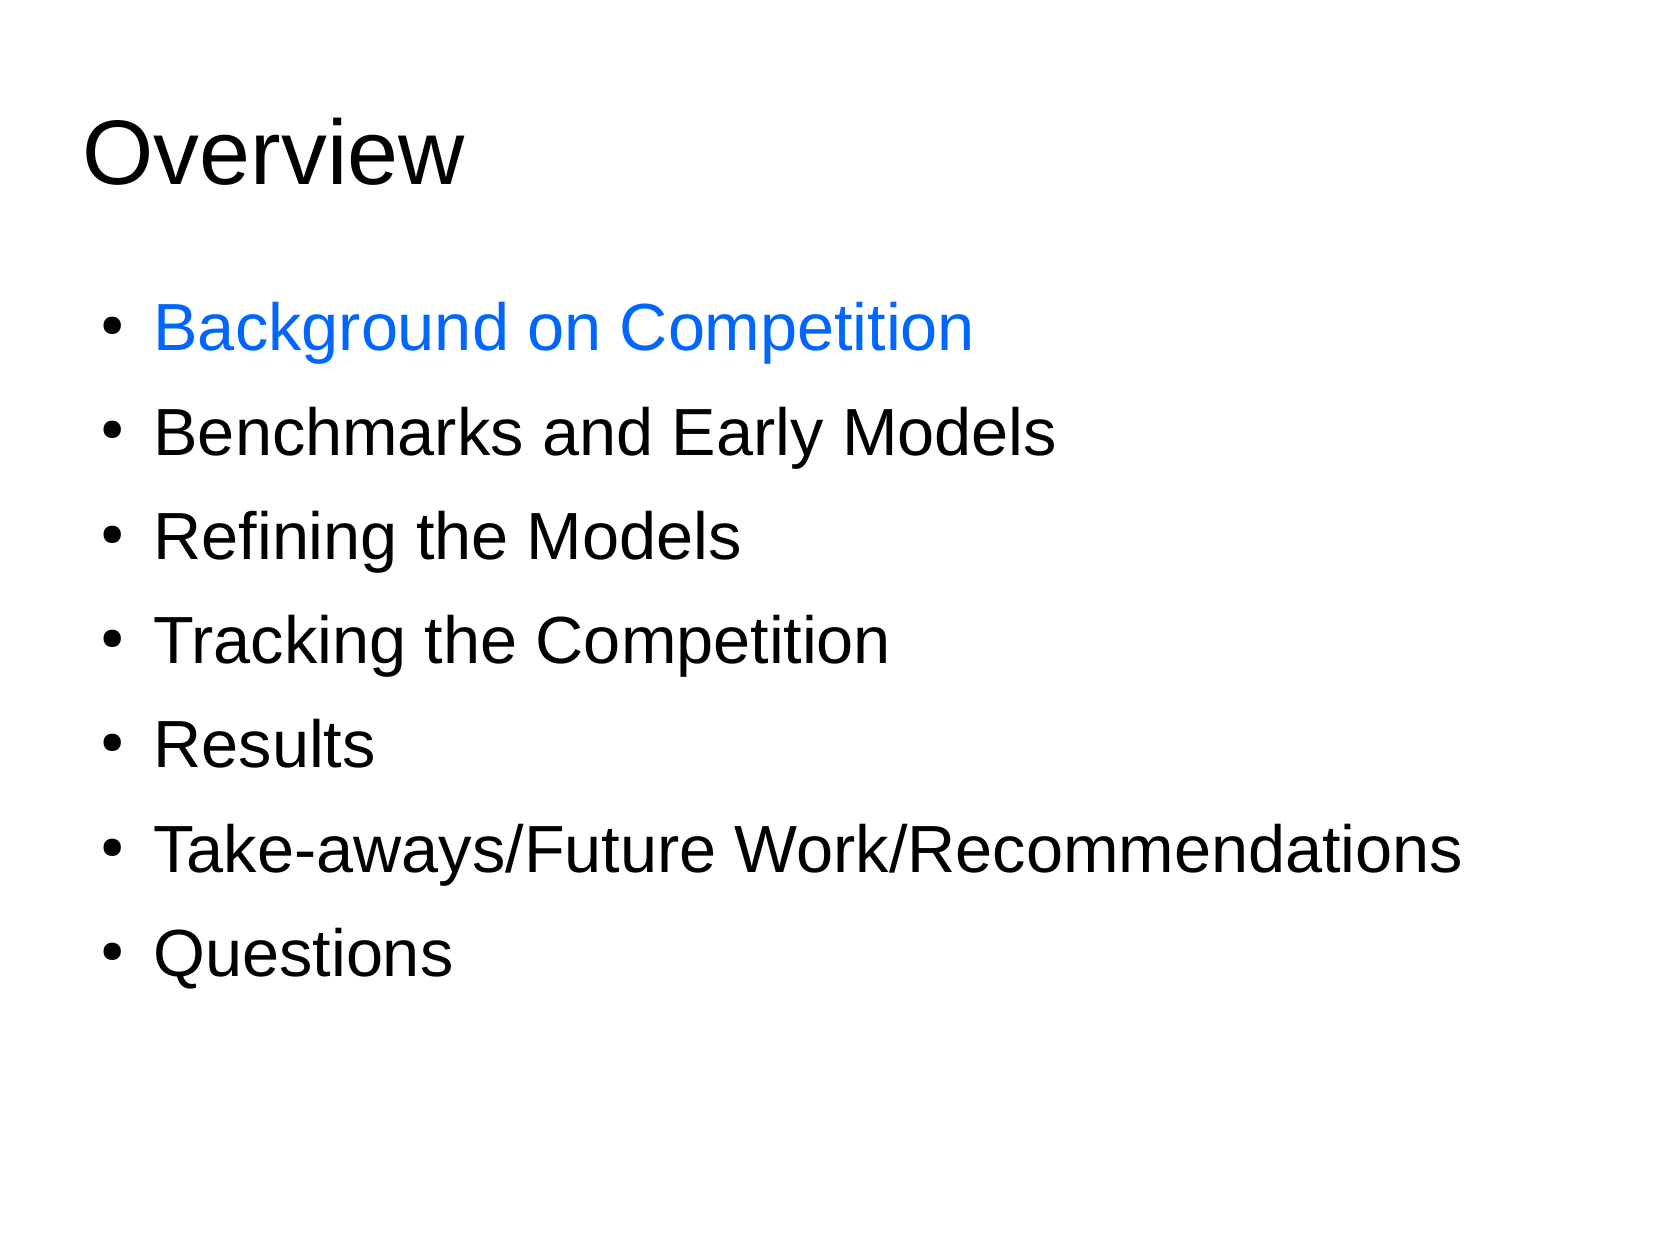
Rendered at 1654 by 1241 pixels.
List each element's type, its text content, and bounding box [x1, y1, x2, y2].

title Overview [82, 49, 1571, 257]
list Background on Competition Benchmarks and Early Models Refining the Models Tracking the Competition Results Take-aways/Future Work/Recommendations Questions [82, 290, 1571, 1010]
